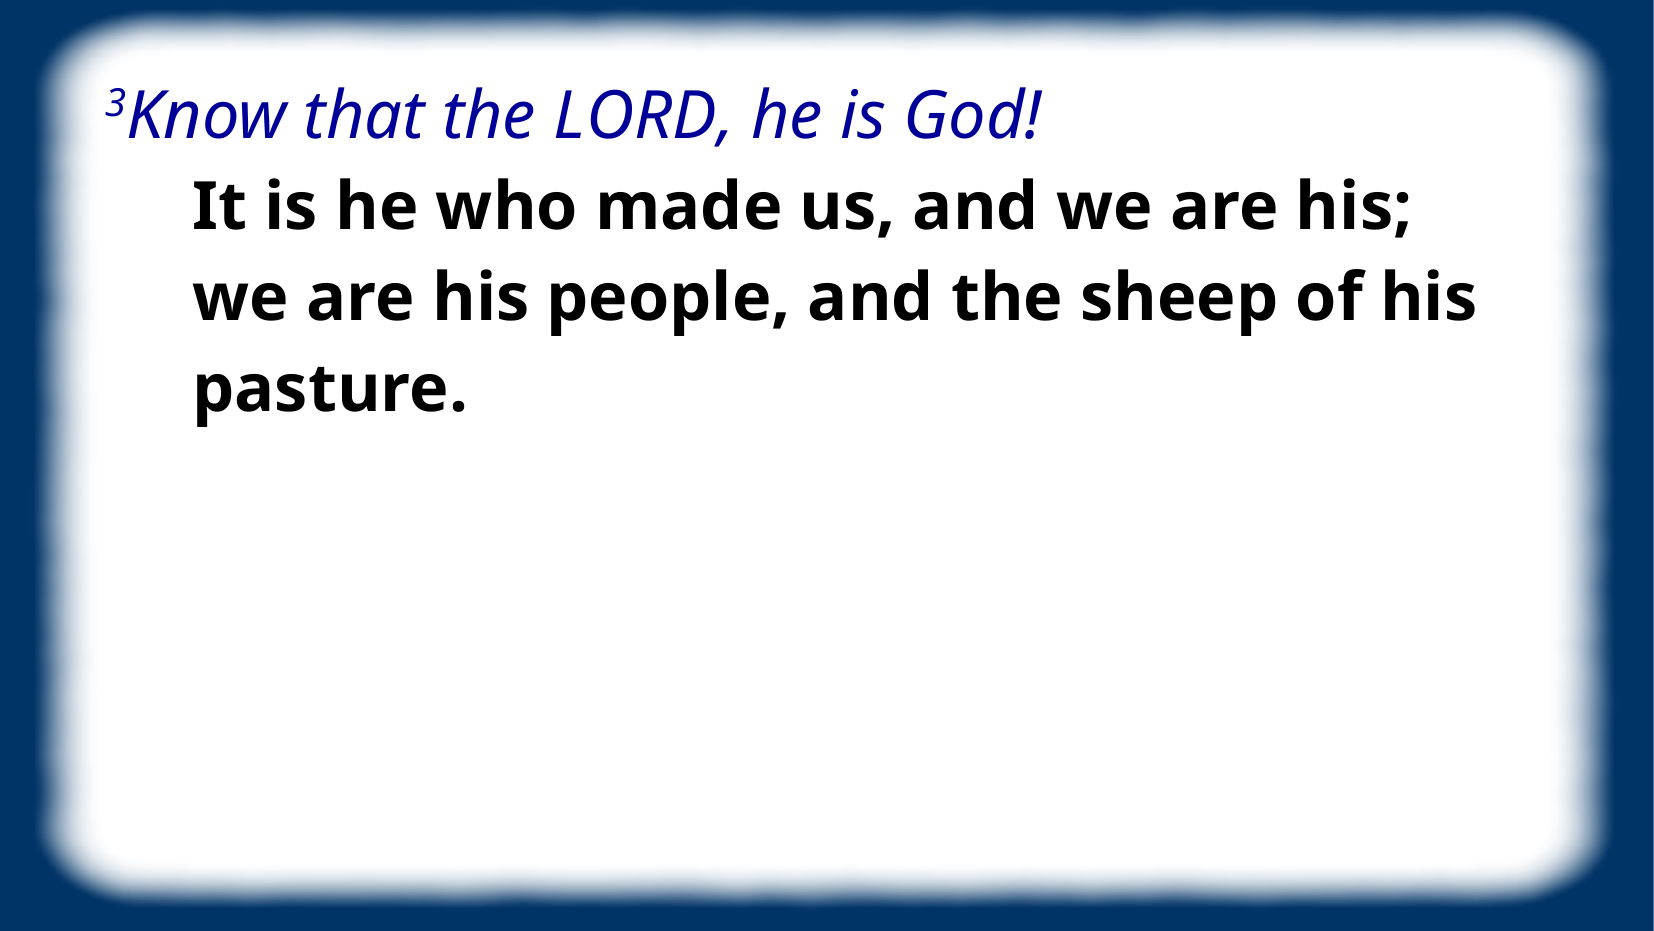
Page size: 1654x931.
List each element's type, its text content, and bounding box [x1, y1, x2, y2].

picture [0, 0, 1654, 931]
text_box 3Know that the LORD, he is God! It is he who made us, and we are his; we are his people, and the sheep of his pasture. [90, 60, 1561, 436]
